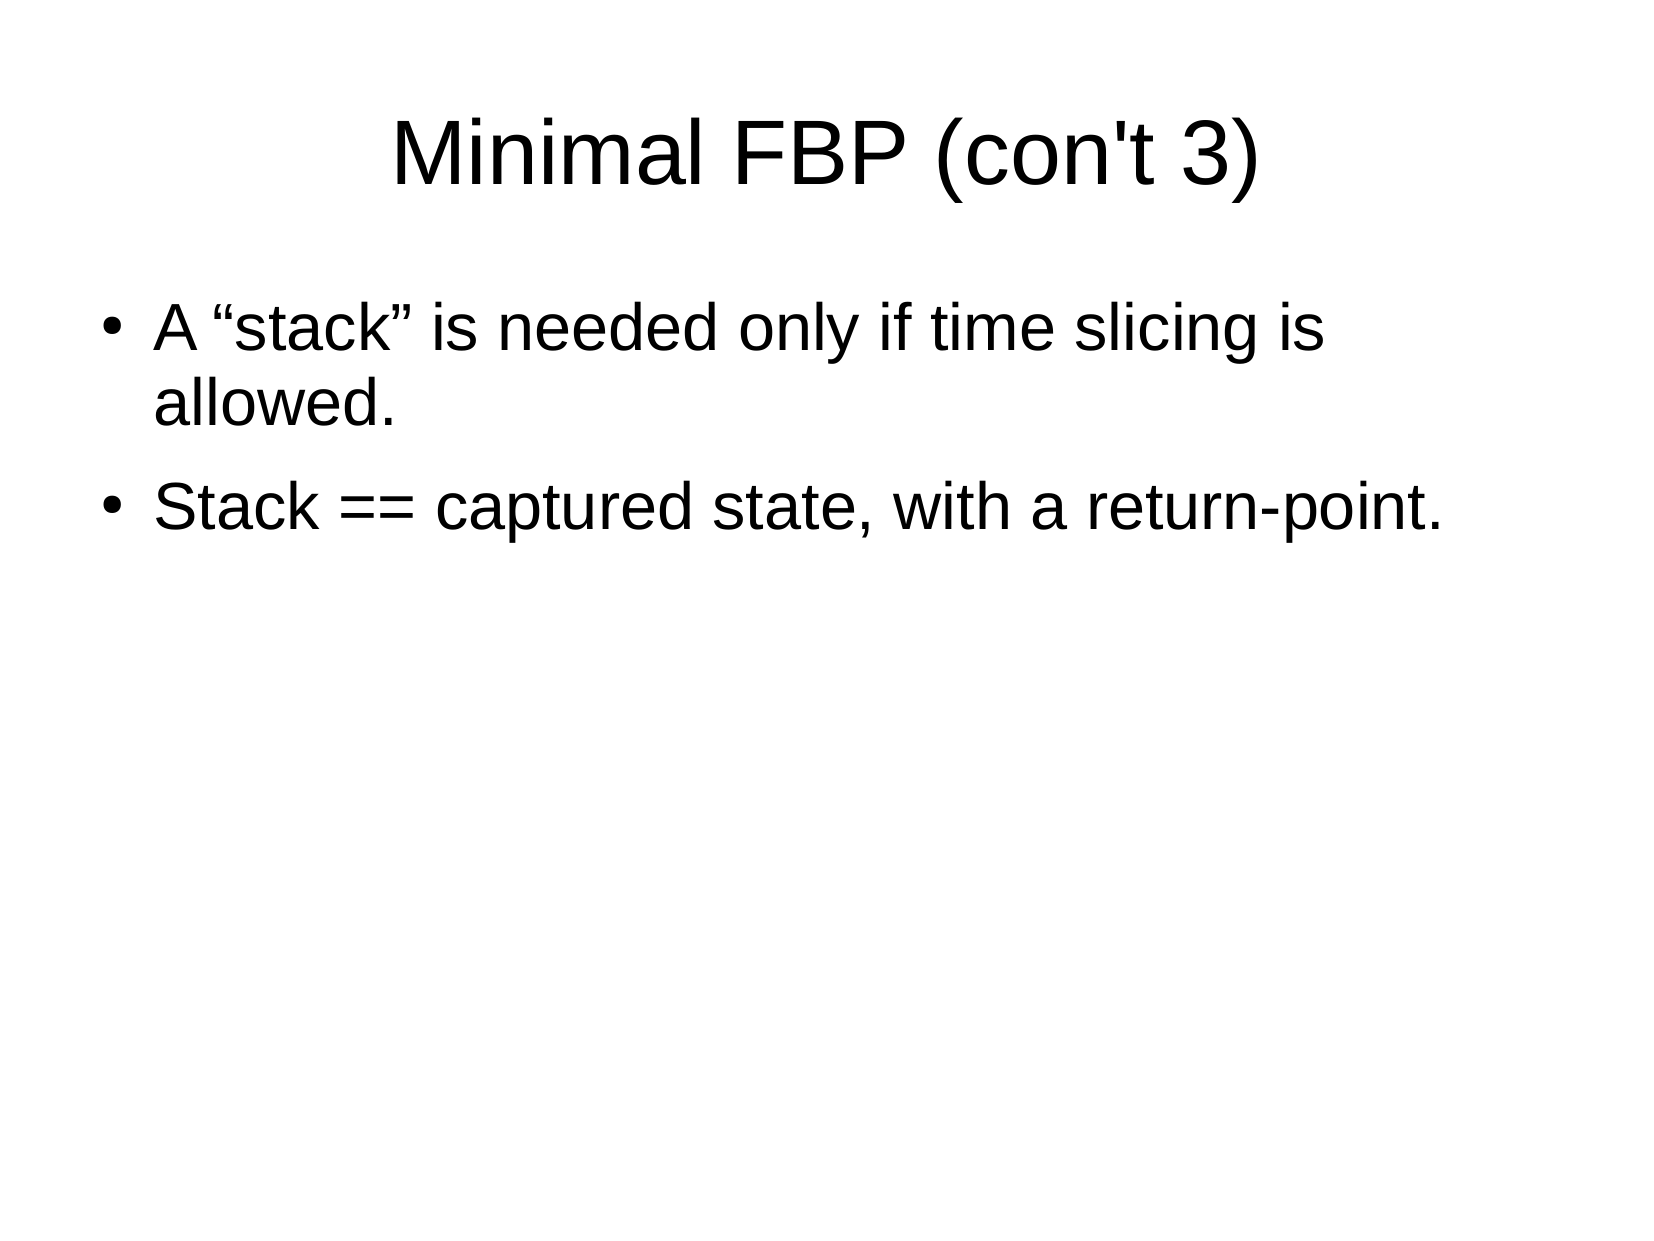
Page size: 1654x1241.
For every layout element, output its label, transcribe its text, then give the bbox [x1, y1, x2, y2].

list A “stack” is needed only if time slicing is allowed. Stack == captured state, with a return-point. [82, 290, 1571, 1010]
title Minimal FBP (con't 3) [82, 49, 1571, 257]
